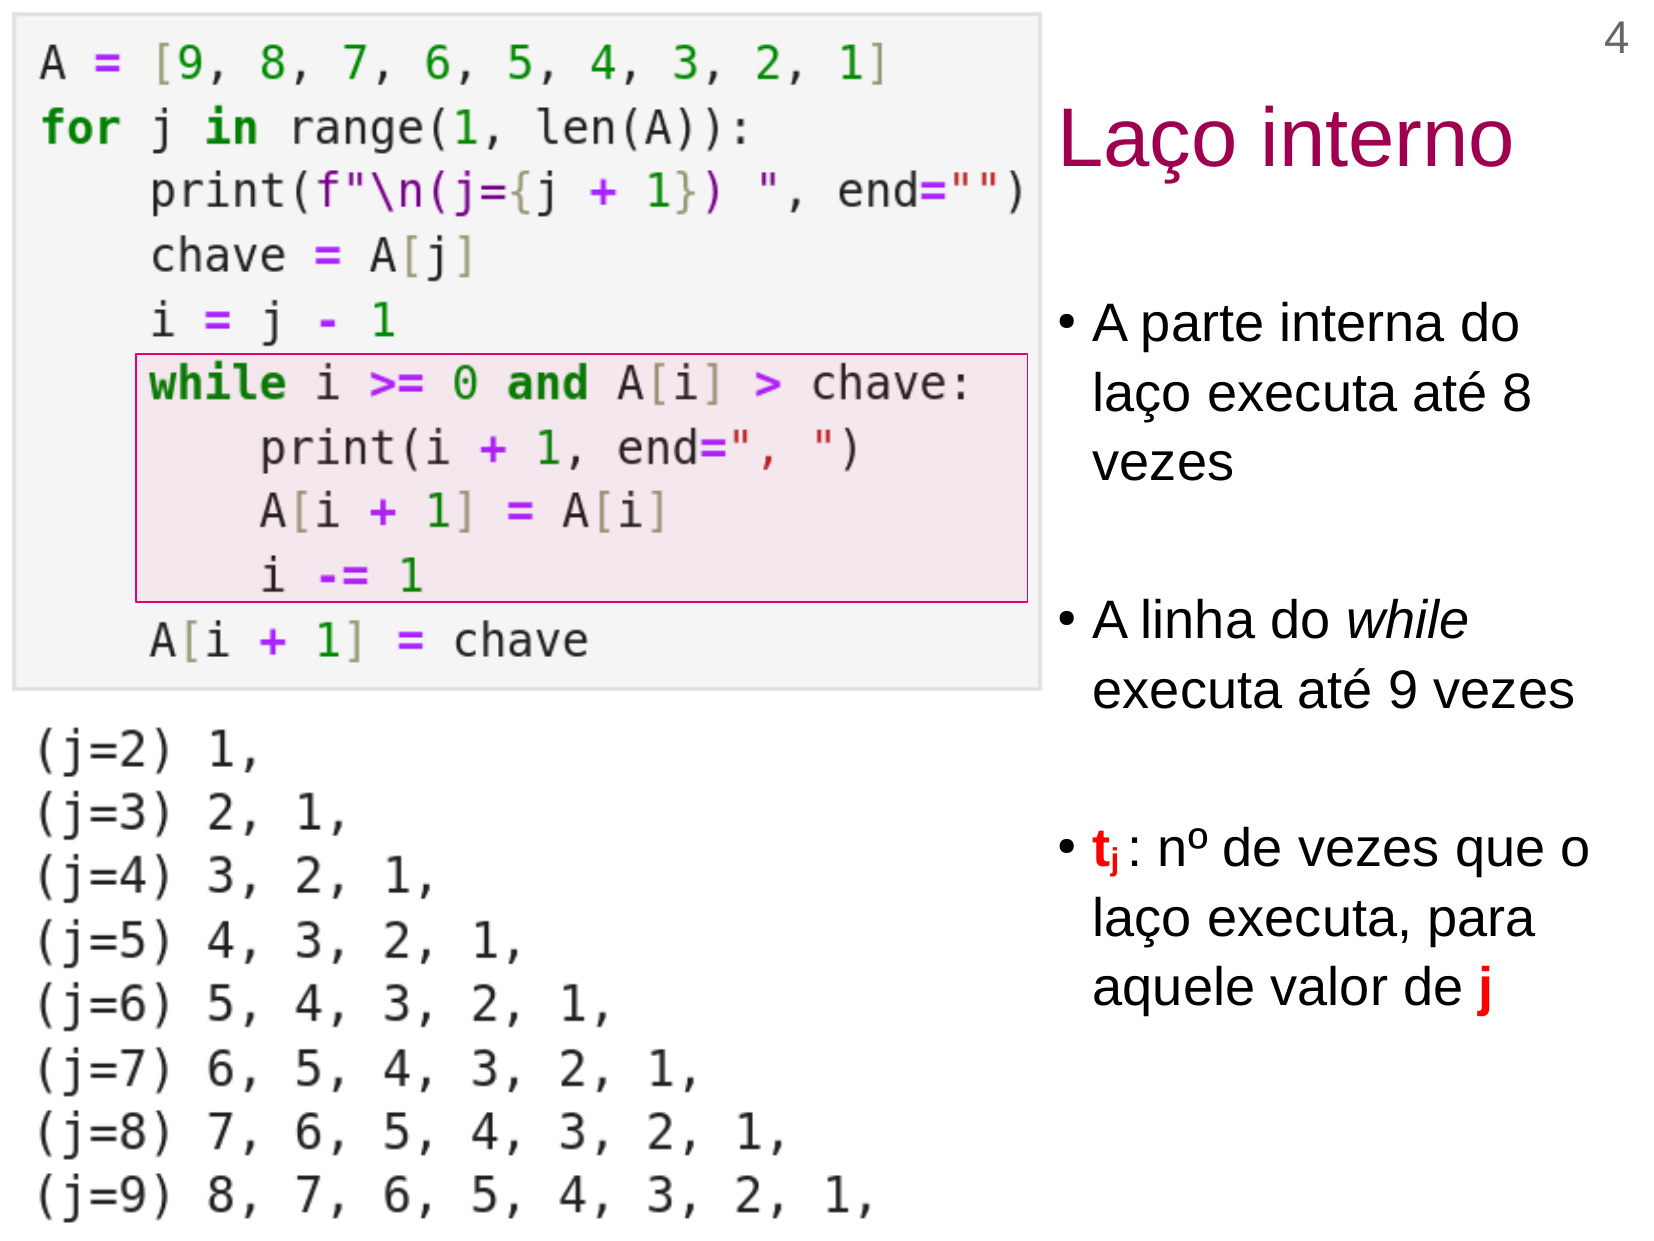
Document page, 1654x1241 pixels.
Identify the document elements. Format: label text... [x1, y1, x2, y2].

picture [30, 714, 881, 1229]
text_box [135, 354, 1028, 603]
picture [7, 7, 1050, 697]
list A parte interna do laço executa até 8 vezes A linha do while executa até 9 vezes tj : nº de vezes que o laço executa, para aquele valor de j [1057, 283, 1595, 1211]
title Laço interno [1057, 29, 1595, 254]
